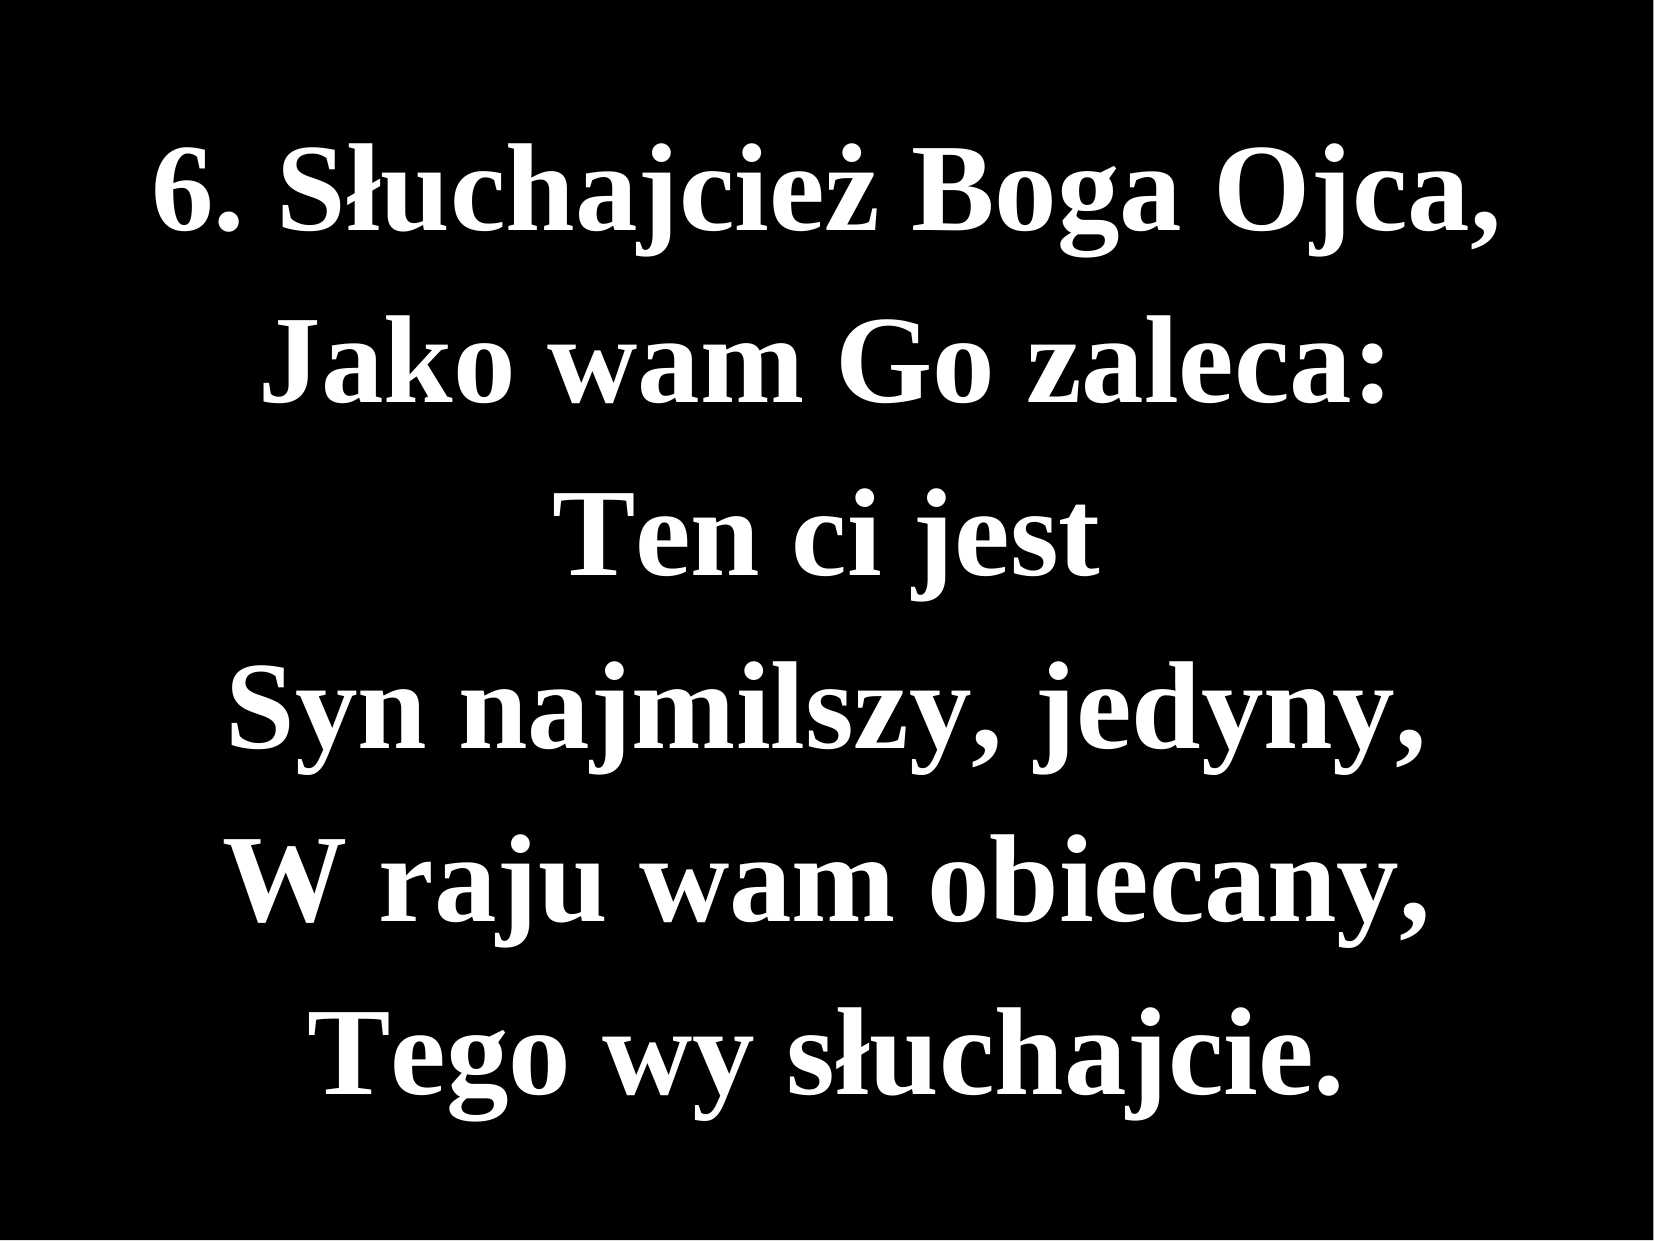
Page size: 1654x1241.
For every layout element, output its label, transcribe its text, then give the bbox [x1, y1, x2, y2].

title 6. Słuchajcież Boga Ojca, ppp Jako wam Go zaleca: ppp Ten ci jest ppp Syn najmilszy, jedyny, ppp W raju wam obiecany, ppp Tego wy słuchajcie. [0, 0, 1654, 1241]
